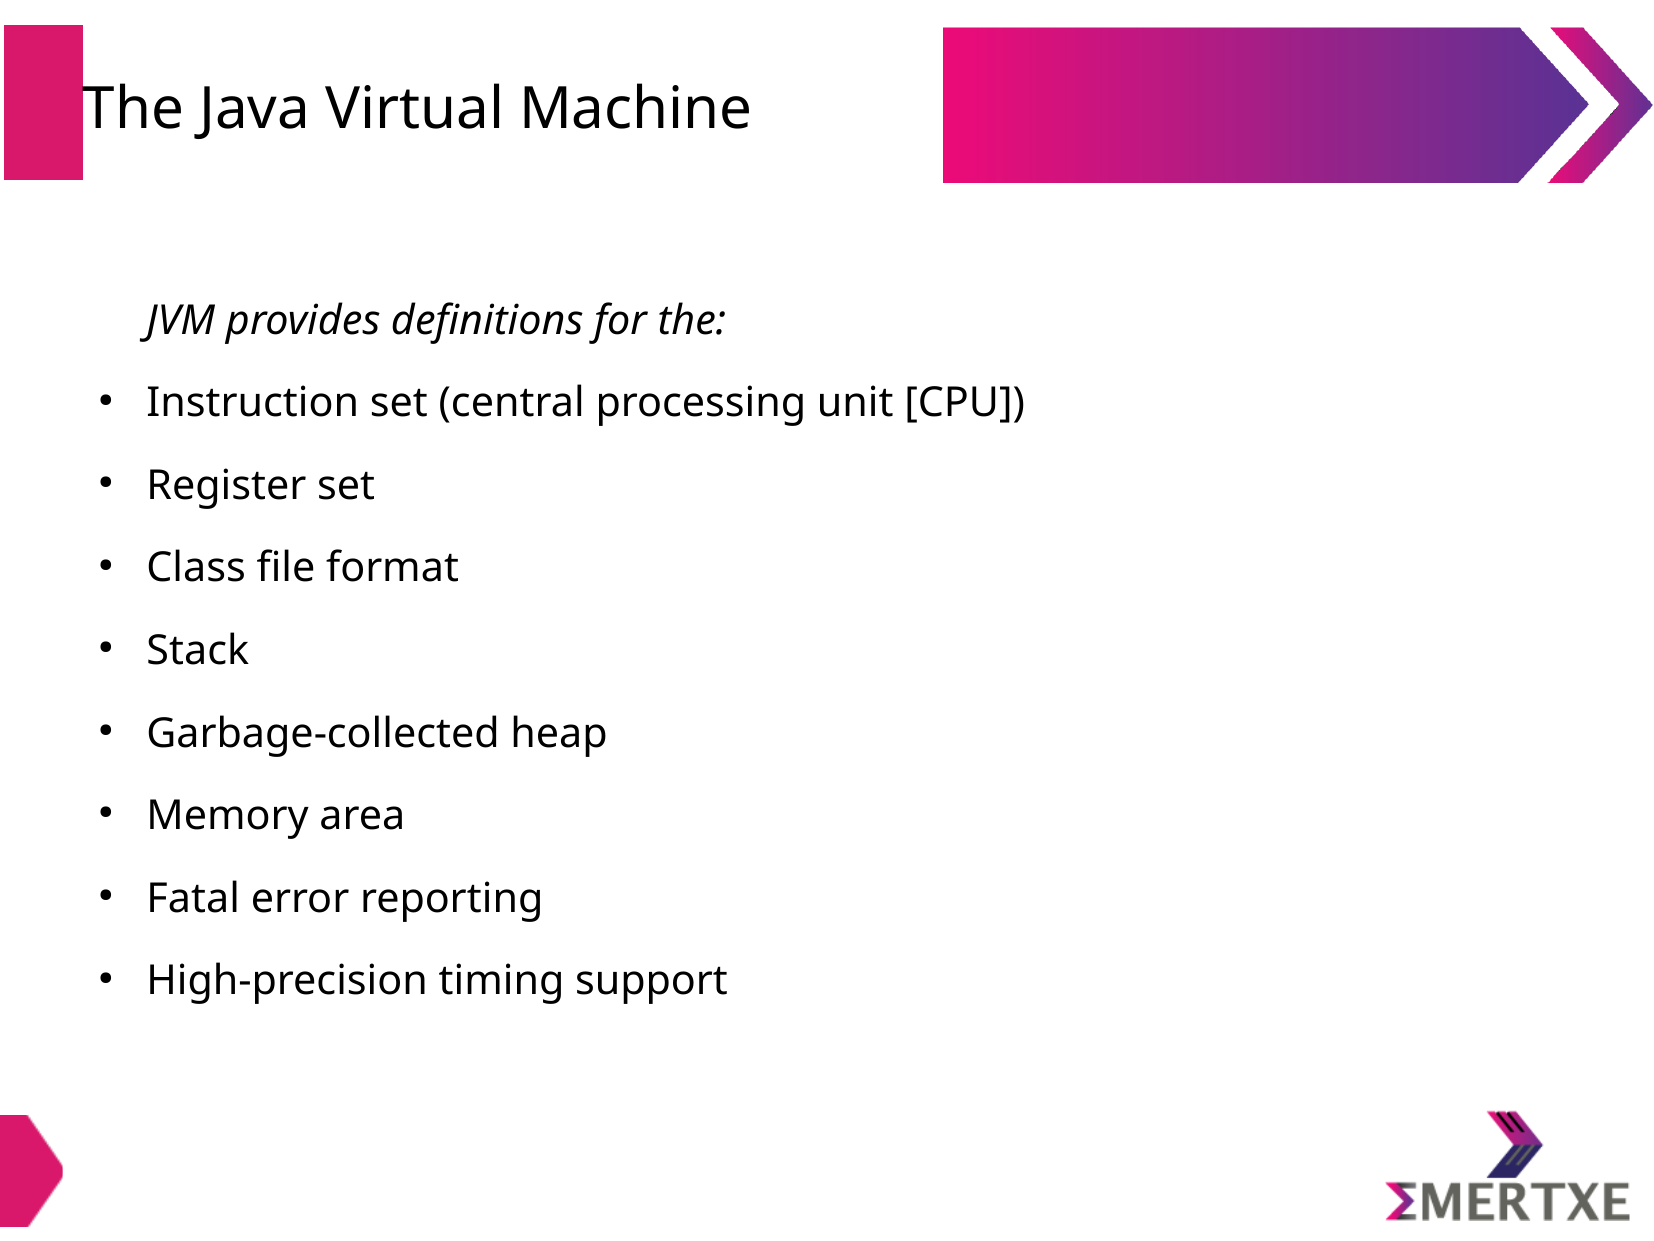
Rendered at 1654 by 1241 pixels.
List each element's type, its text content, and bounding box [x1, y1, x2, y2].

picture [1571, 27, 1653, 183]
picture [1385, 1107, 1631, 1221]
title The Java Virtual Machine [82, 2, 1571, 210]
list JVM provides definitions for the: Instruction set (central processing unit [CPU]) Register set Class file format Stack Garbage-collected heap Memory area Fatal error reporting High-precision timing support [82, 290, 1571, 1010]
